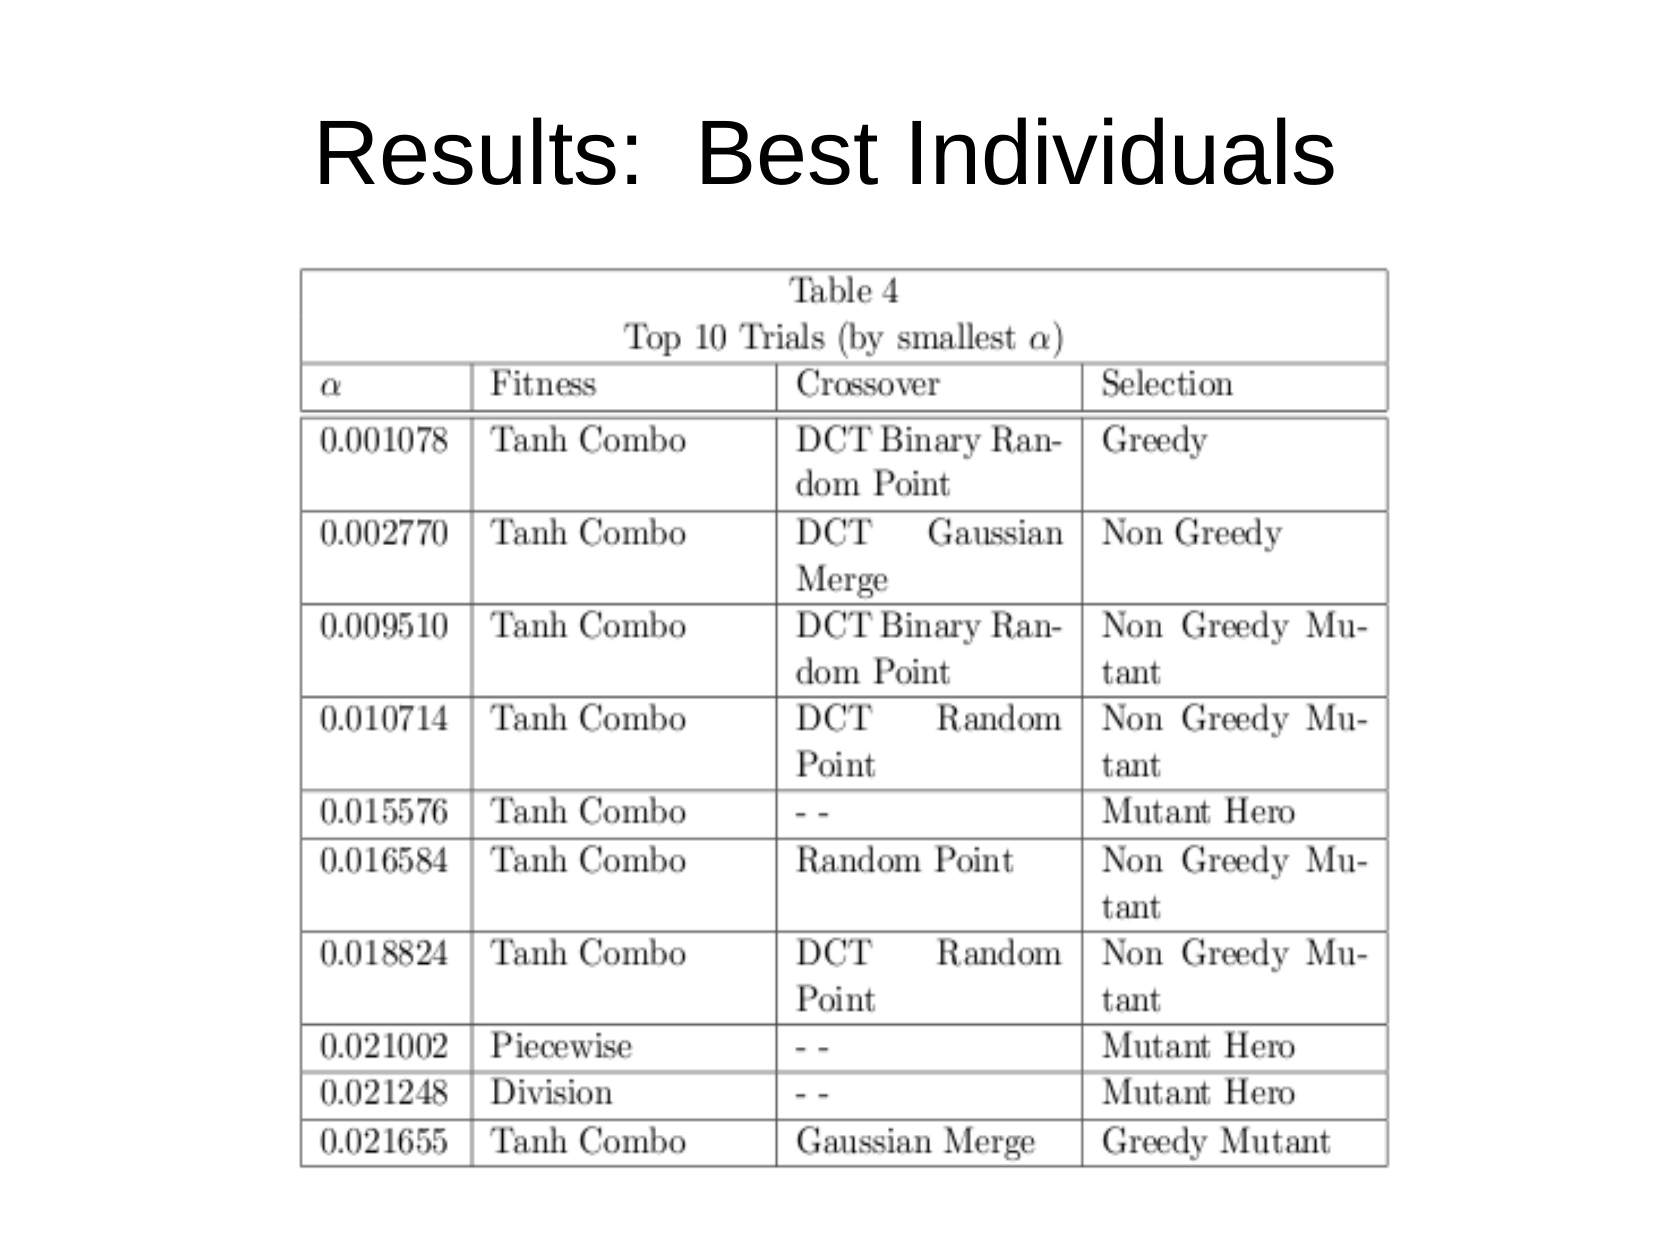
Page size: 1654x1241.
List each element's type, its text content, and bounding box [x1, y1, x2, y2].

title Results: Best Individuals [82, 56, 1571, 250]
picture [262, 242, 1426, 1201]
